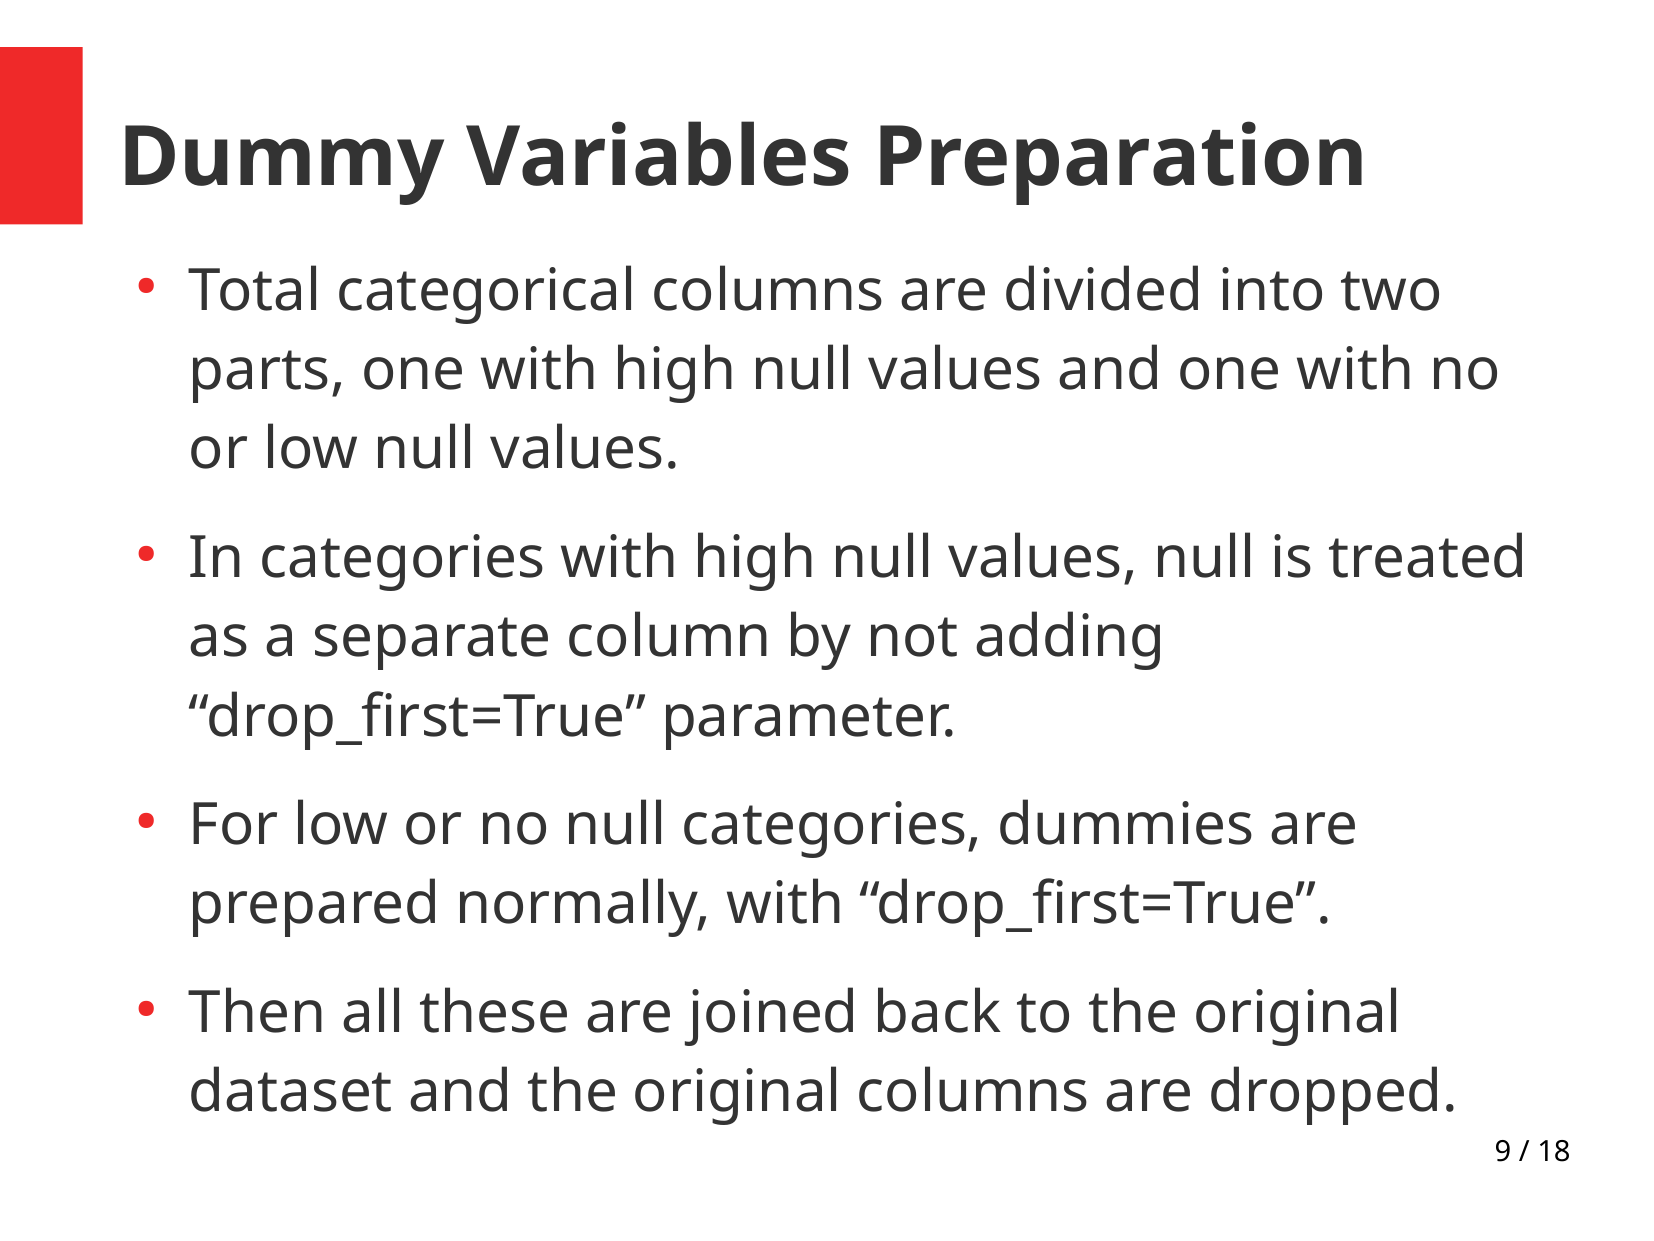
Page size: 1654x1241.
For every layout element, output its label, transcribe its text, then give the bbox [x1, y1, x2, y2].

list Total categorical columns are divided into two parts, one with high null values and one with no or low null values. In categories with high null values, null is treated as a separate column by not adding “drop_first=True” parameter. For low or no null categories, dummies are prepared normally, with “drop_first=True”. Then all these are joined back to the original dataset and the original columns are dropped. [118, 248, 1536, 968]
title Dummy Variables Preparation [118, 49, 1571, 257]
